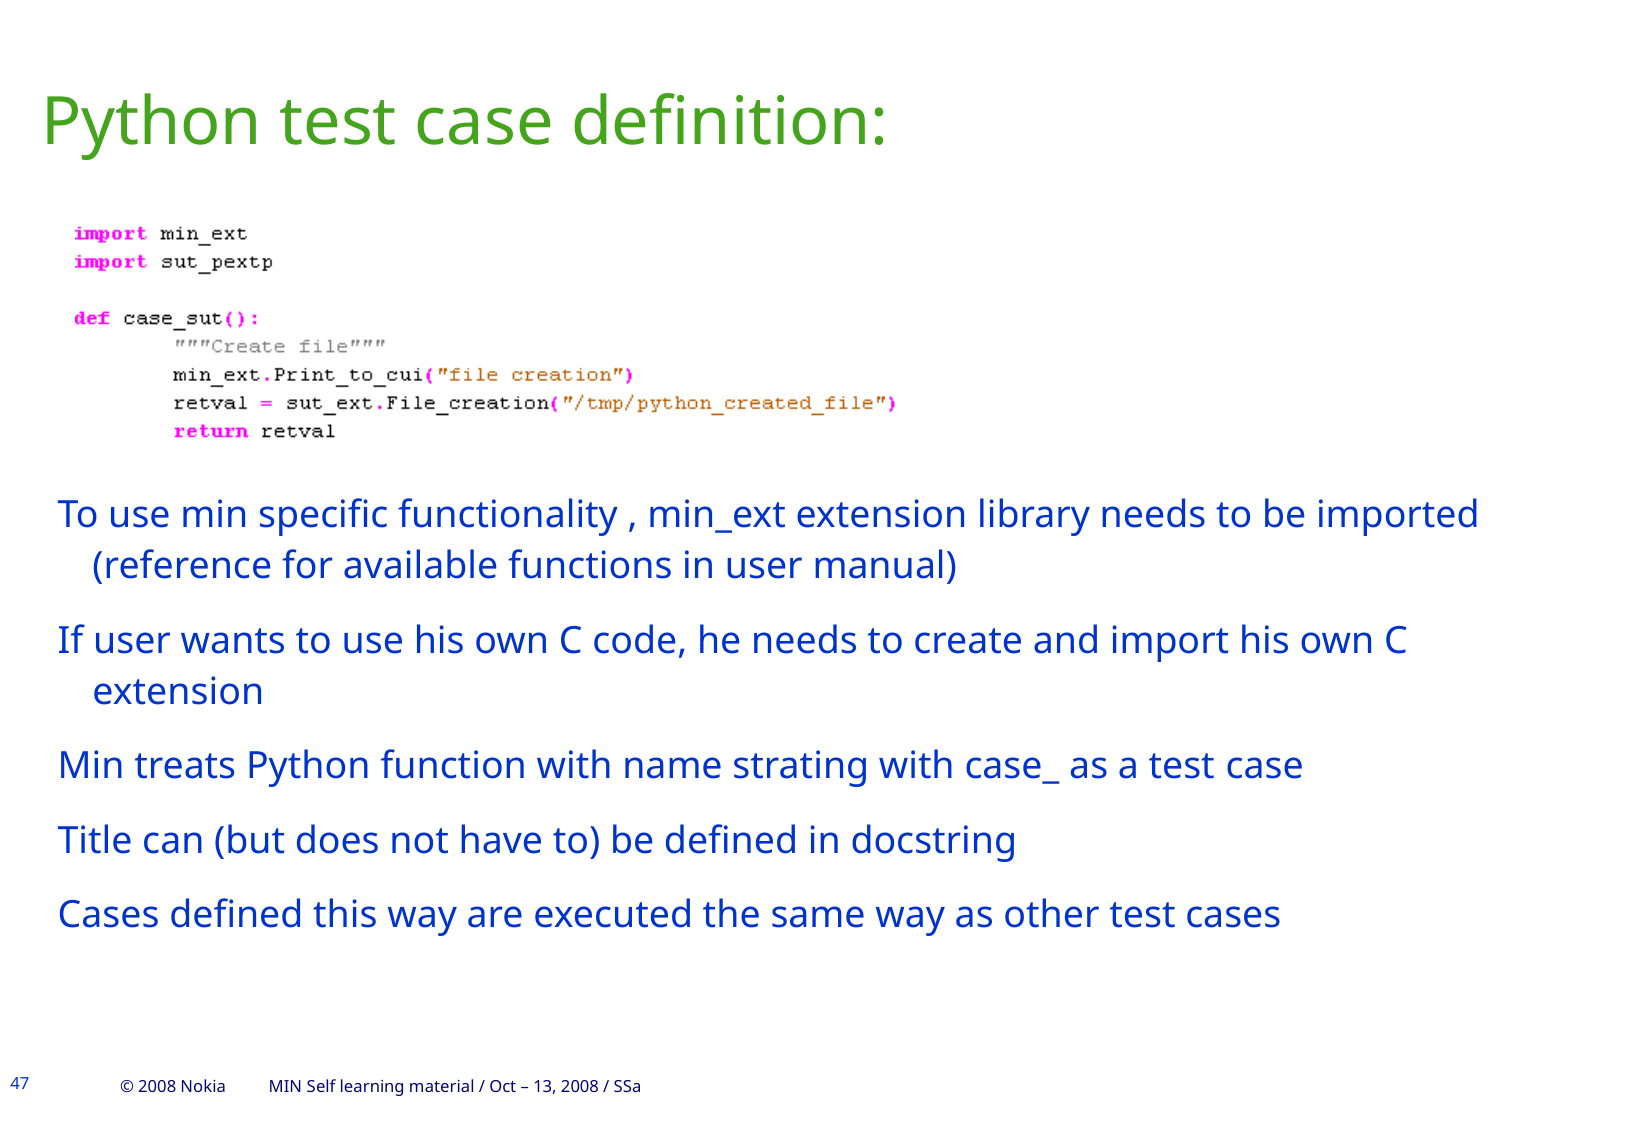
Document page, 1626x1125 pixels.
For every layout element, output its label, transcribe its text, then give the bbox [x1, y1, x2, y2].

list To use min specific functionality , min_ext extension library needs to be imported (reference for available functions in user manual) If user wants to use his own C code, he needs to create and import his own C extension Min treats Python function with name strating with case_ as a test case Title can (but does not have to) be defined in docstring Cases defined this way are executed the same way as other test cases [42, 480, 1506, 994]
title Python test case definition: [41, 70, 1504, 174]
picture [75, 224, 904, 450]
